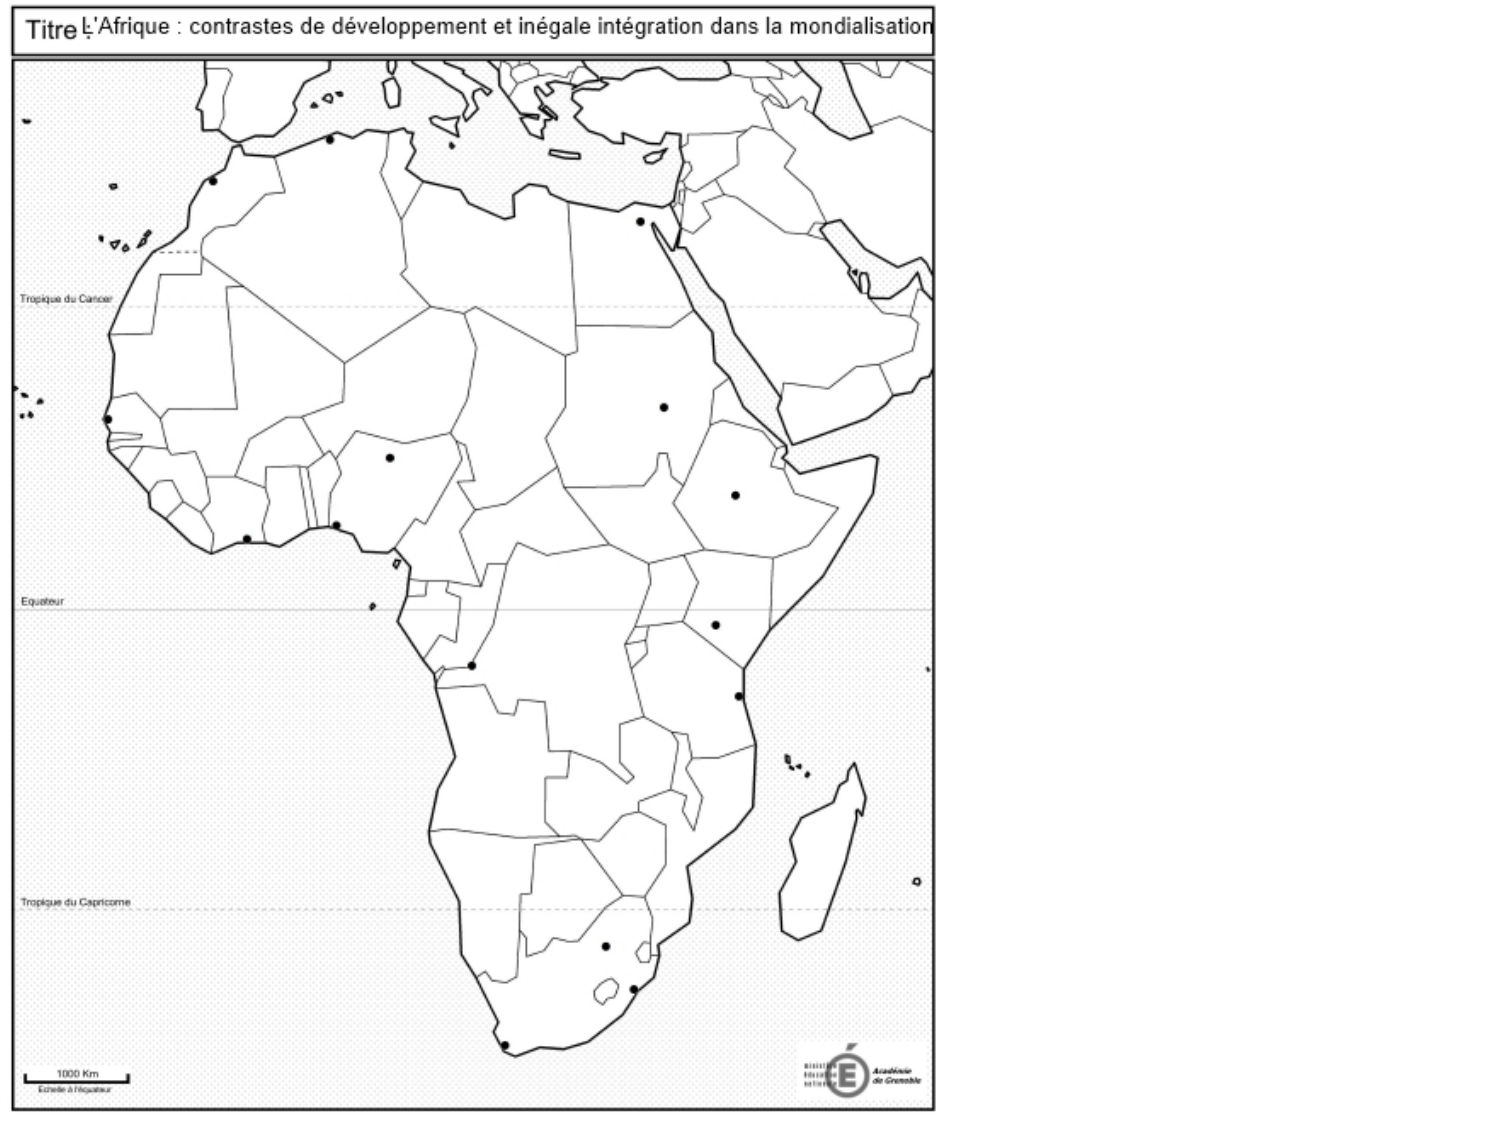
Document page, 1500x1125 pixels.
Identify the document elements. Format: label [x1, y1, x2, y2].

picture [0, 0, 941, 1125]
